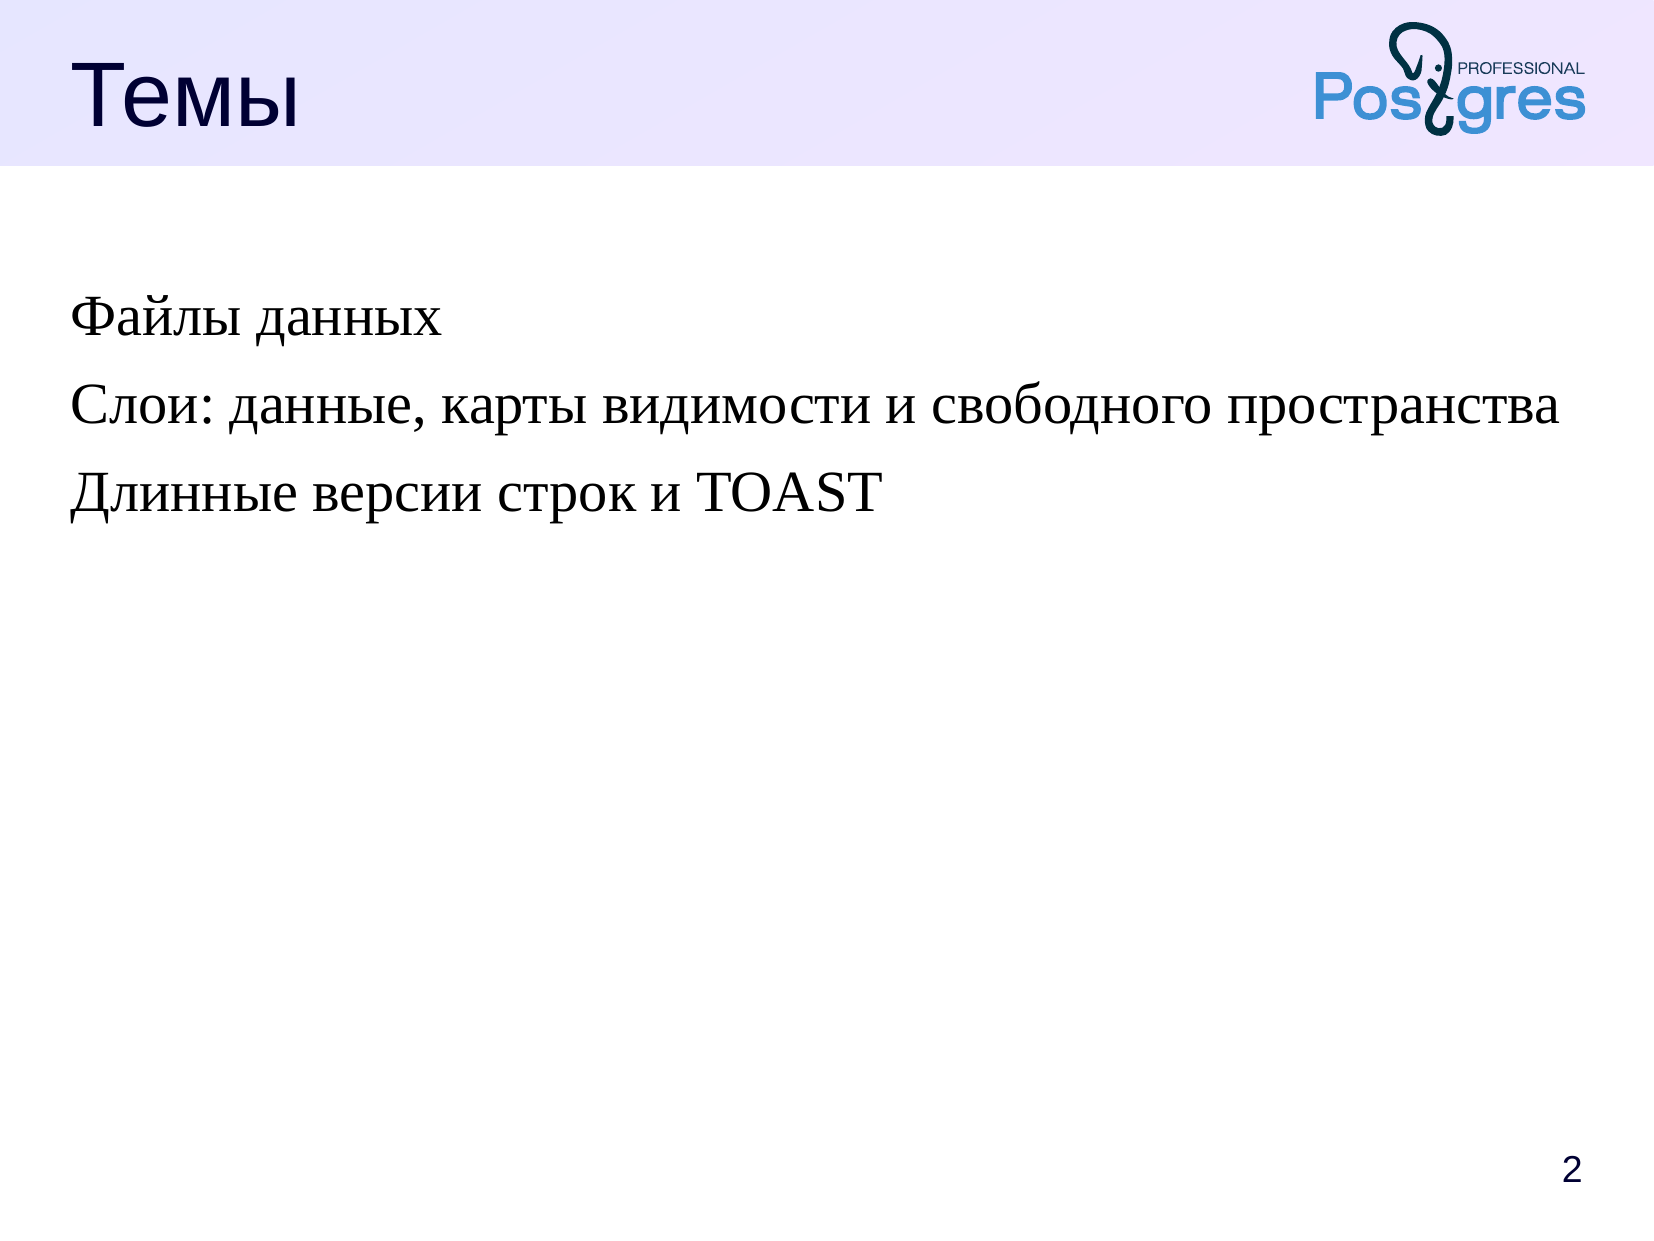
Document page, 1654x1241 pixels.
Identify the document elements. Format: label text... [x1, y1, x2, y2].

list Файлы данных Слои: данные, карты видимости и свободного пространства Длинные версии строк и TOAST [70, 283, 1583, 1141]
title Темы [70, 43, 1241, 147]
